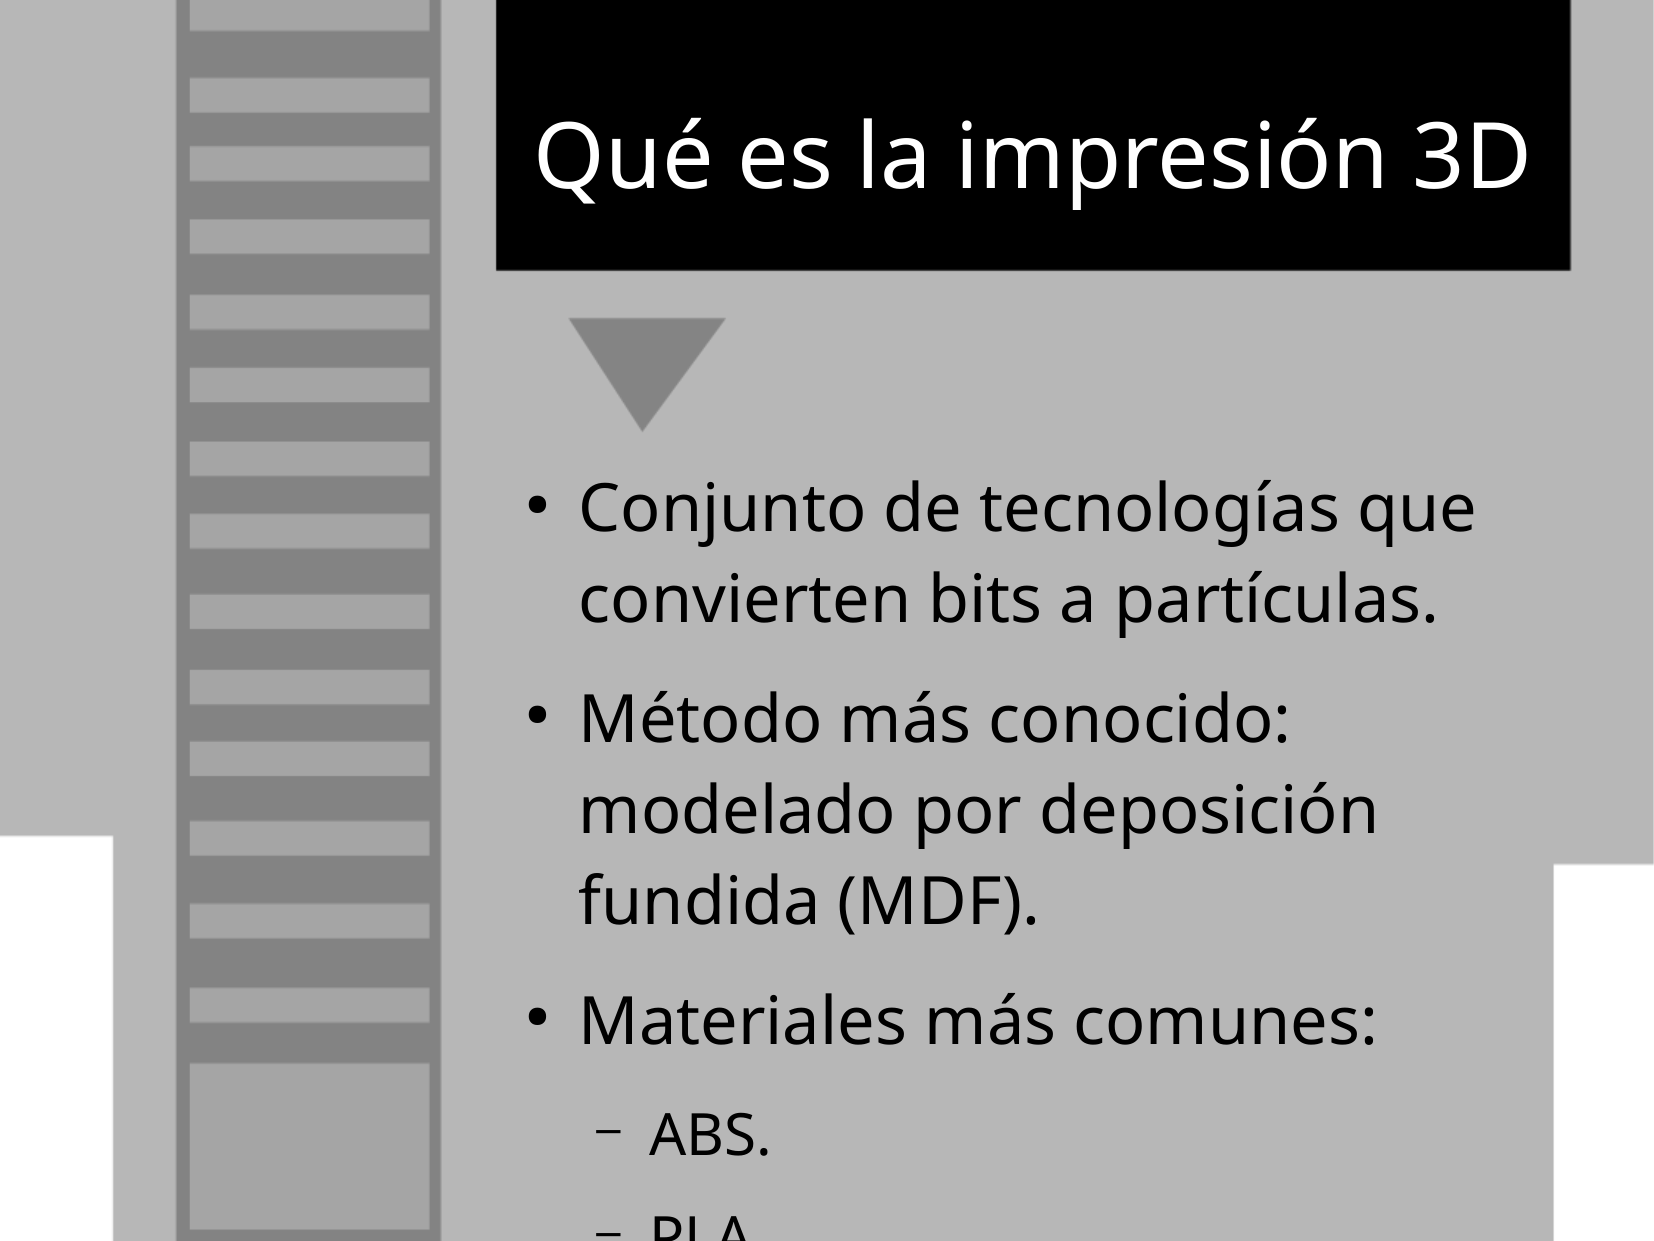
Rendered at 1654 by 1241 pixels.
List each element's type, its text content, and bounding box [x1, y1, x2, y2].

picture [0, 0, 1654, 1241]
list Conjunto de tecnologías que convierten bits a partículas. Método más conocido: modelado por deposición fundida (MDF). Materiales más comunes: ABS. PLA. [507, 460, 1571, 1241]
title Qué es la impresión 3D [496, 42, 1571, 264]
